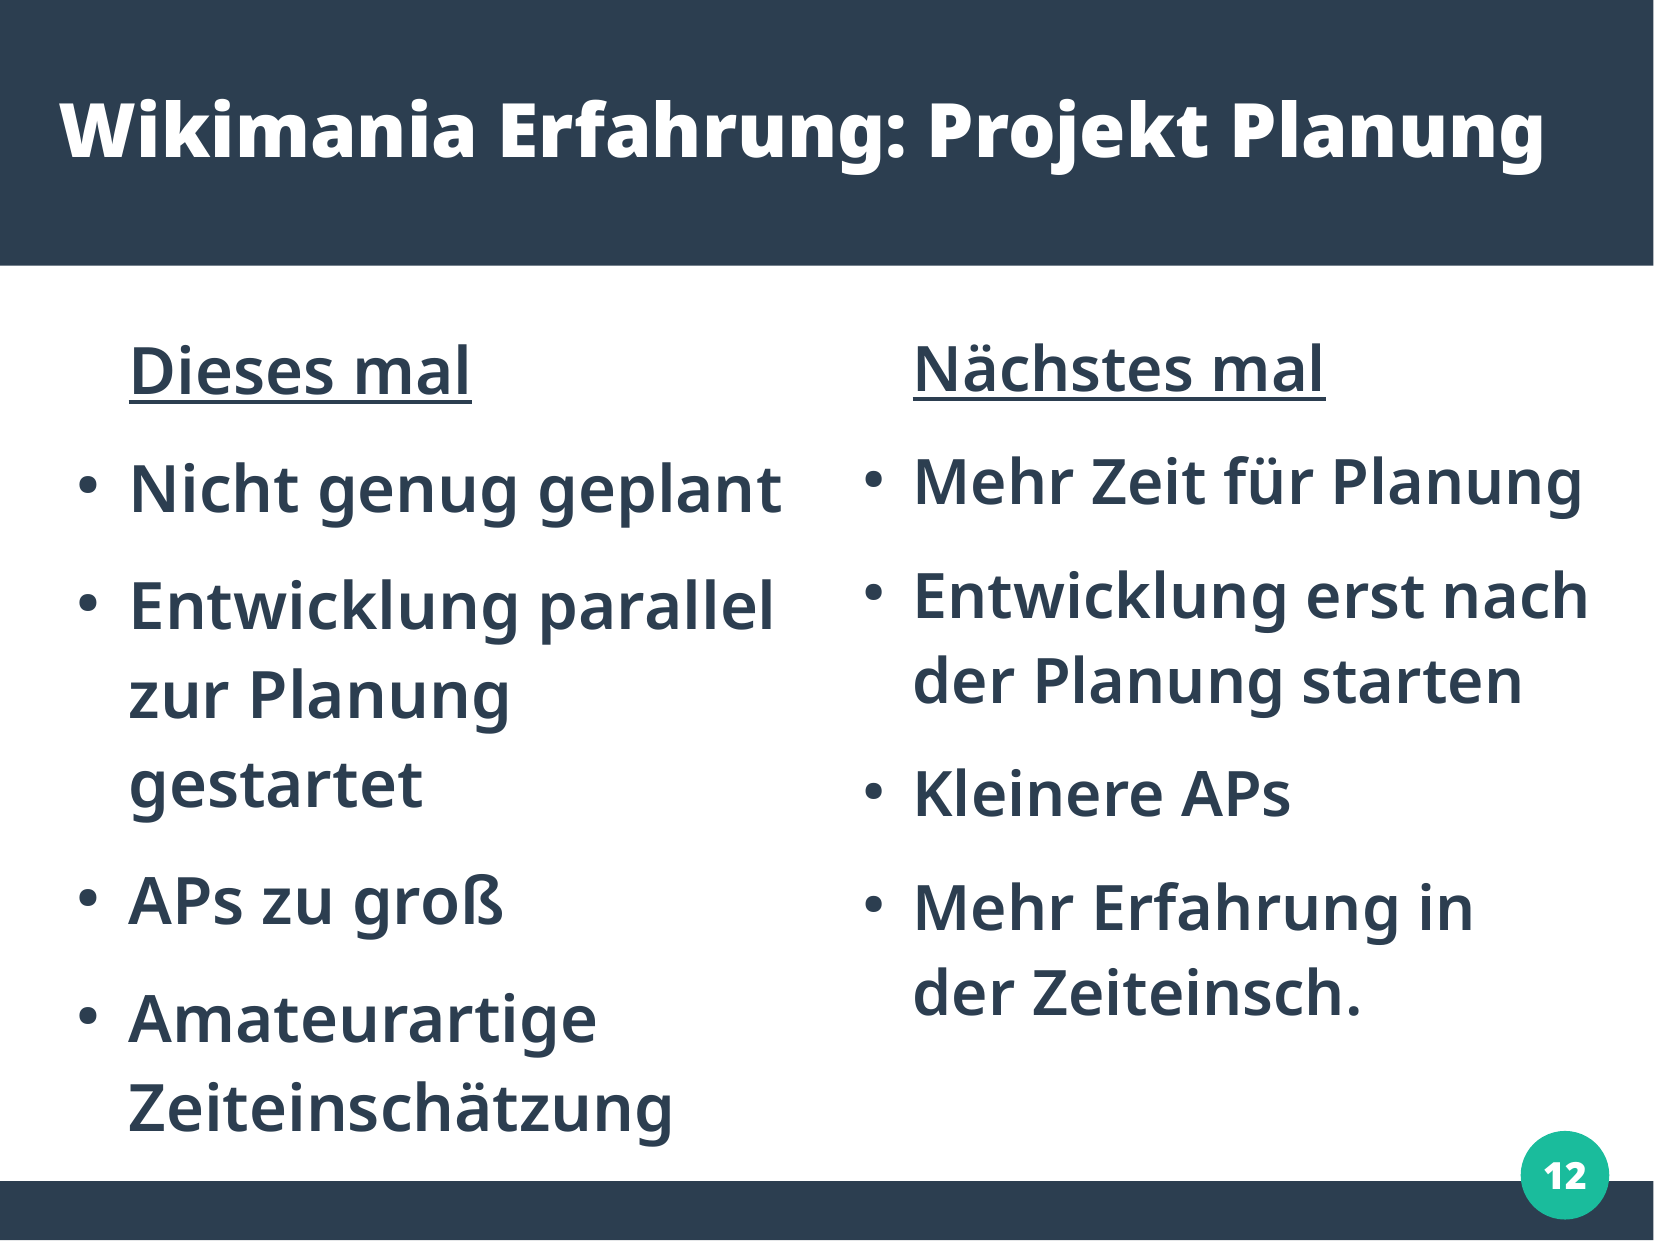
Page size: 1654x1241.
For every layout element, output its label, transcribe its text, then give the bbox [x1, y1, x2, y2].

list Dieses mal Nicht genug geplant Entwicklung parallel zur Planung gestartet APs zu groß Amateurartige Zeiteinschätzung [59, 324, 809, 1152]
title Wikimania Erfahrung: Projekt Planung [59, 49, 1595, 207]
list Nächstes mal Mehr Zeit für Planung Entwicklung erst nach der Planung starten Kleinere APs Mehr Erfahrung in der Zeiteinsch. [845, 324, 1596, 1152]
